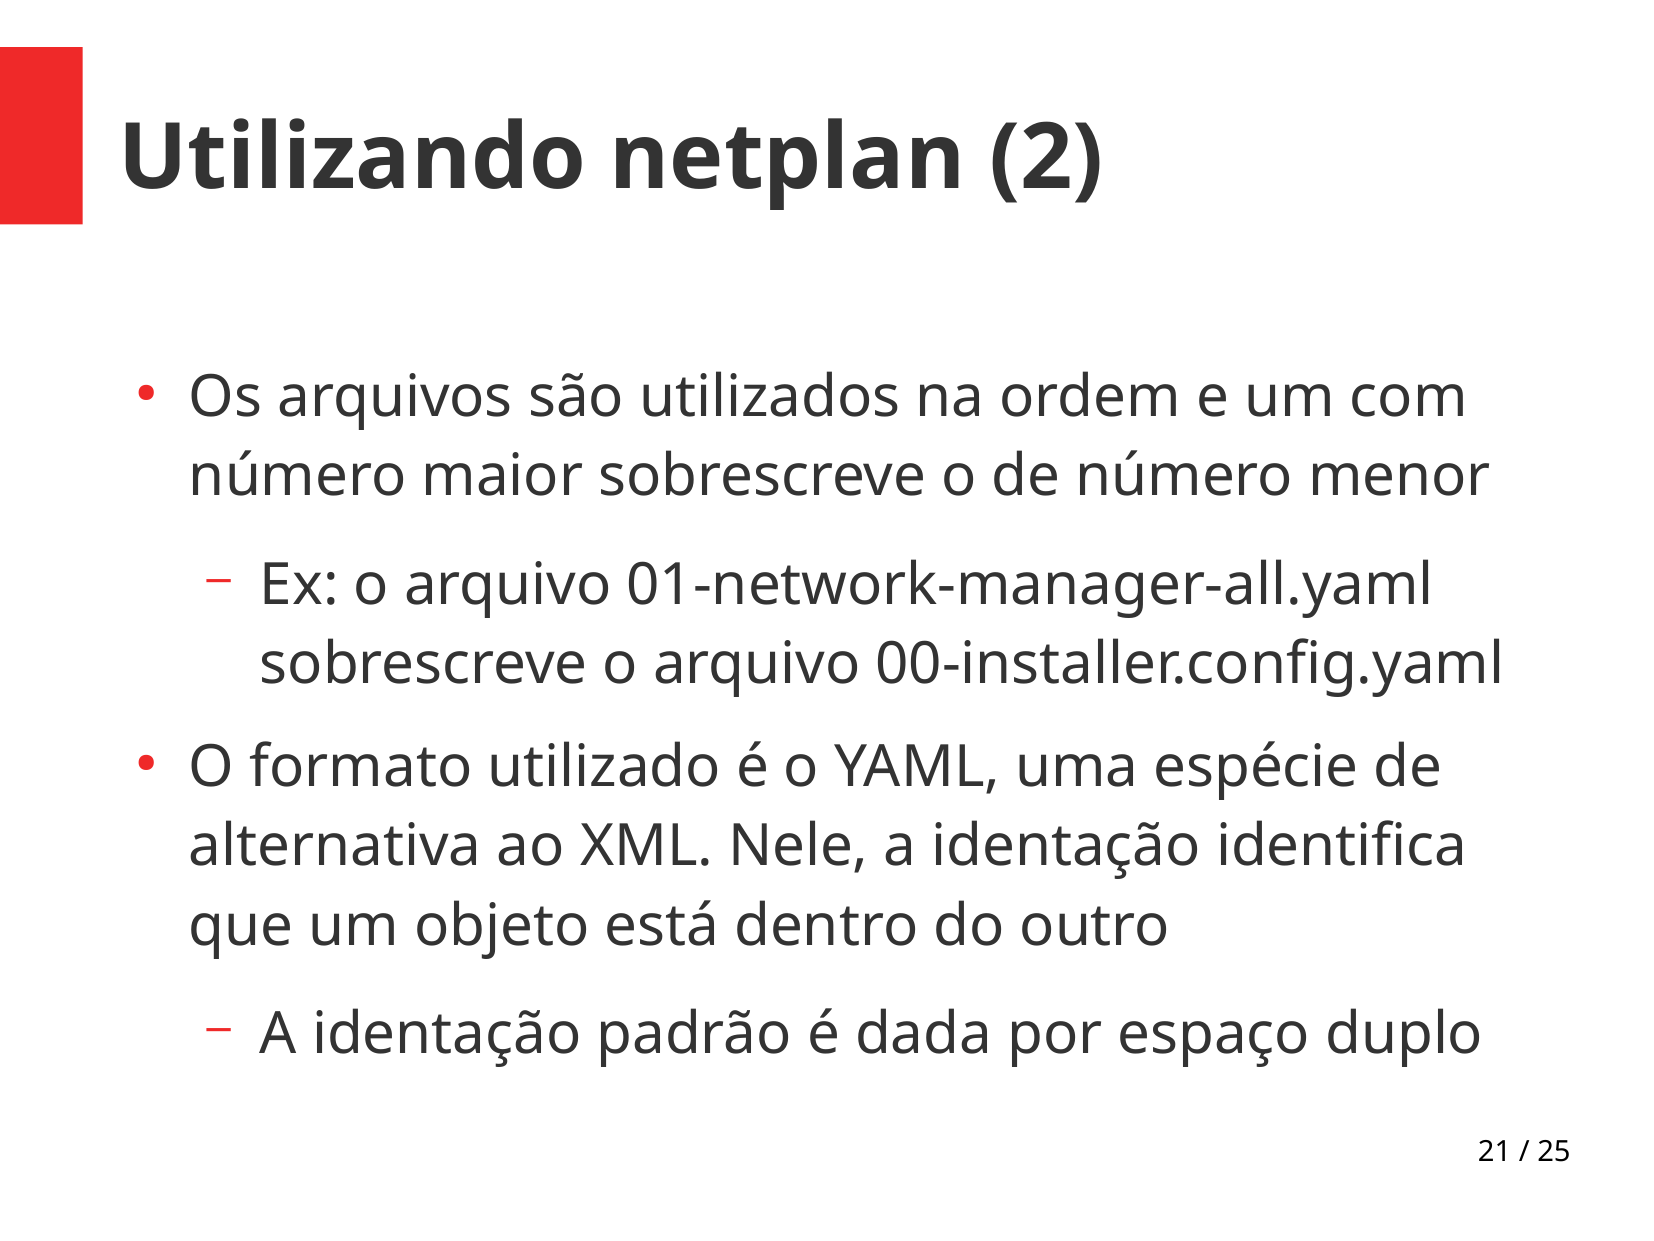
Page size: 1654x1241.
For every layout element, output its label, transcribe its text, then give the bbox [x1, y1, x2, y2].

title Utilizando netplan (2) [118, 49, 1571, 257]
list Os arquivos são utilizados na ordem e um com número maior sobrescreve o de número menor Ex: o arquivo 01-network-manager-all.yaml sobrescreve o arquivo 00-installer.config.yaml O formato utilizado é o YAML, uma espécie de alternativa ao XML. Nele, a identação identifica que um objeto está dentro do outro A identação padrão é dada por espaço duplo [118, 354, 1536, 1074]
